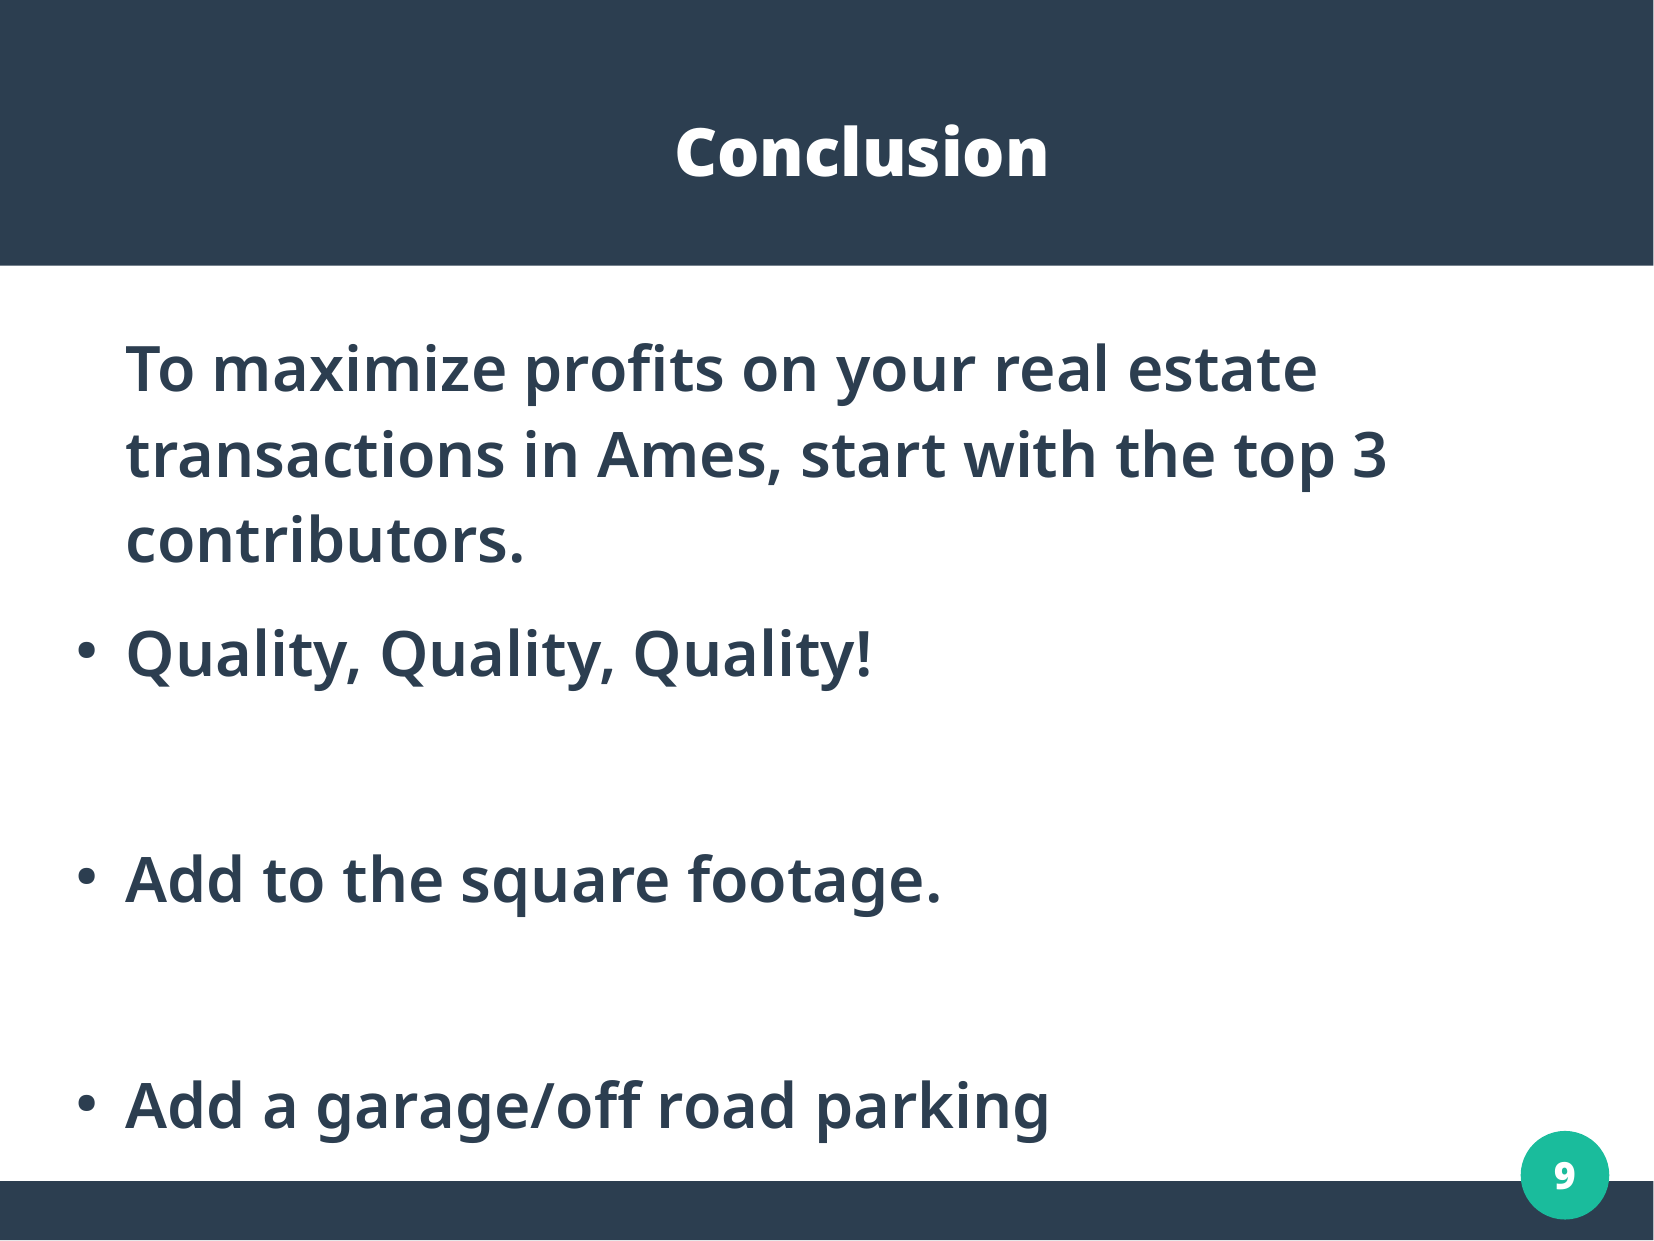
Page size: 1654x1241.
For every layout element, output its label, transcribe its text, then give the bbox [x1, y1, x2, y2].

list To maximize profits on your real estate transactions in Ames, start with the top 3 contributors. Quality, Quality, Quality! Add to the square footage. Add a garage/off road parking [59, 324, 1595, 1152]
title Conclusion [59, 49, 1595, 207]
